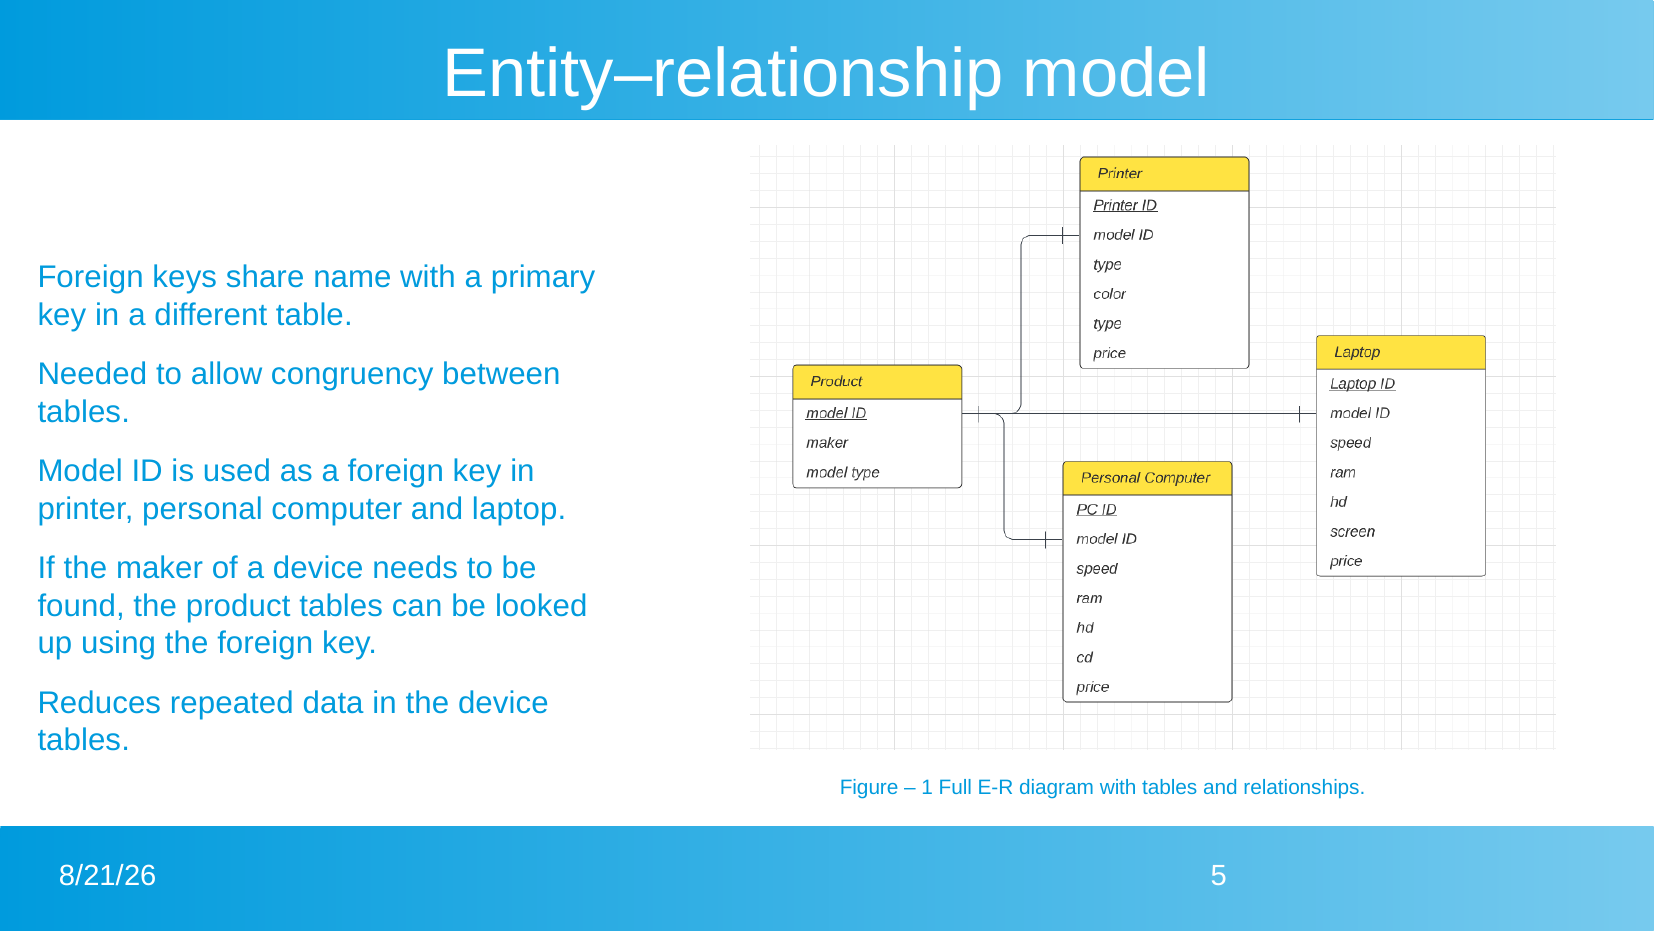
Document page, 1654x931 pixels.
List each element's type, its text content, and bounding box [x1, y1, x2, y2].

text_box Figure – 1 Full E-R diagram with tables and relationships. [825, 768, 1390, 808]
title Entity–relationship model [59, 27, 1595, 111]
text_box <number> [1210, 856, 1595, 916]
picture [750, 145, 1556, 751]
list Foreign keys share name with a primary key in a different table. Needed to allow congruency between tables. Model ID is used as a foreign key in printer, personal computer and laptop. If the maker of a device needs to be found, the product tables can be looked up using the foreign key. Reduces repeated data in the device tables. [37, 196, 616, 788]
text_box 3/8/23 [59, 856, 443, 916]
